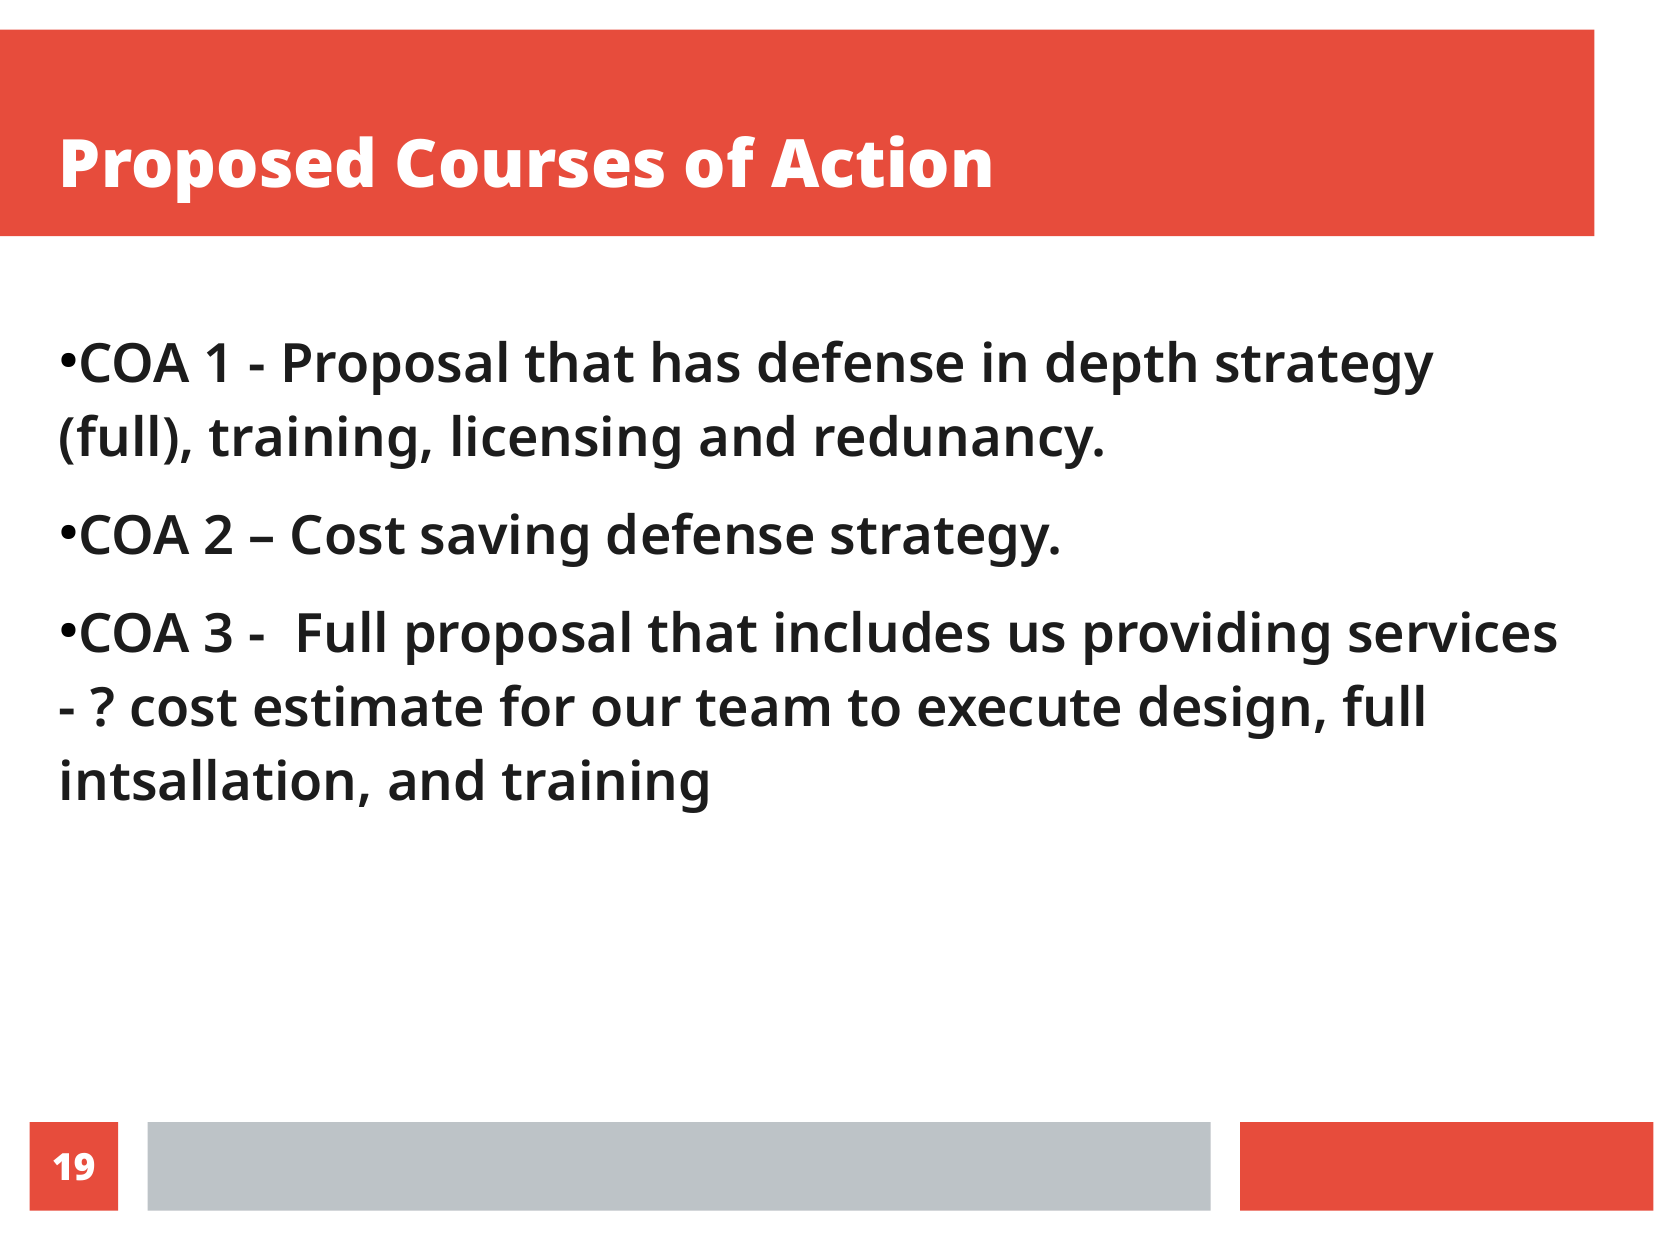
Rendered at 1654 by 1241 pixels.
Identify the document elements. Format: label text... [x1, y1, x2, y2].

list COA 1 - Proposal that has defense in depth strategy (full), training, licensing and redunancy. COA 2 – Cost saving defense strategy. COA 3 - Full proposal that includes us providing services - ? cost estimate for our team to execute design, full intsallation, and training [59, 324, 1565, 1093]
title Proposed Courses of Action [59, 59, 1595, 207]
